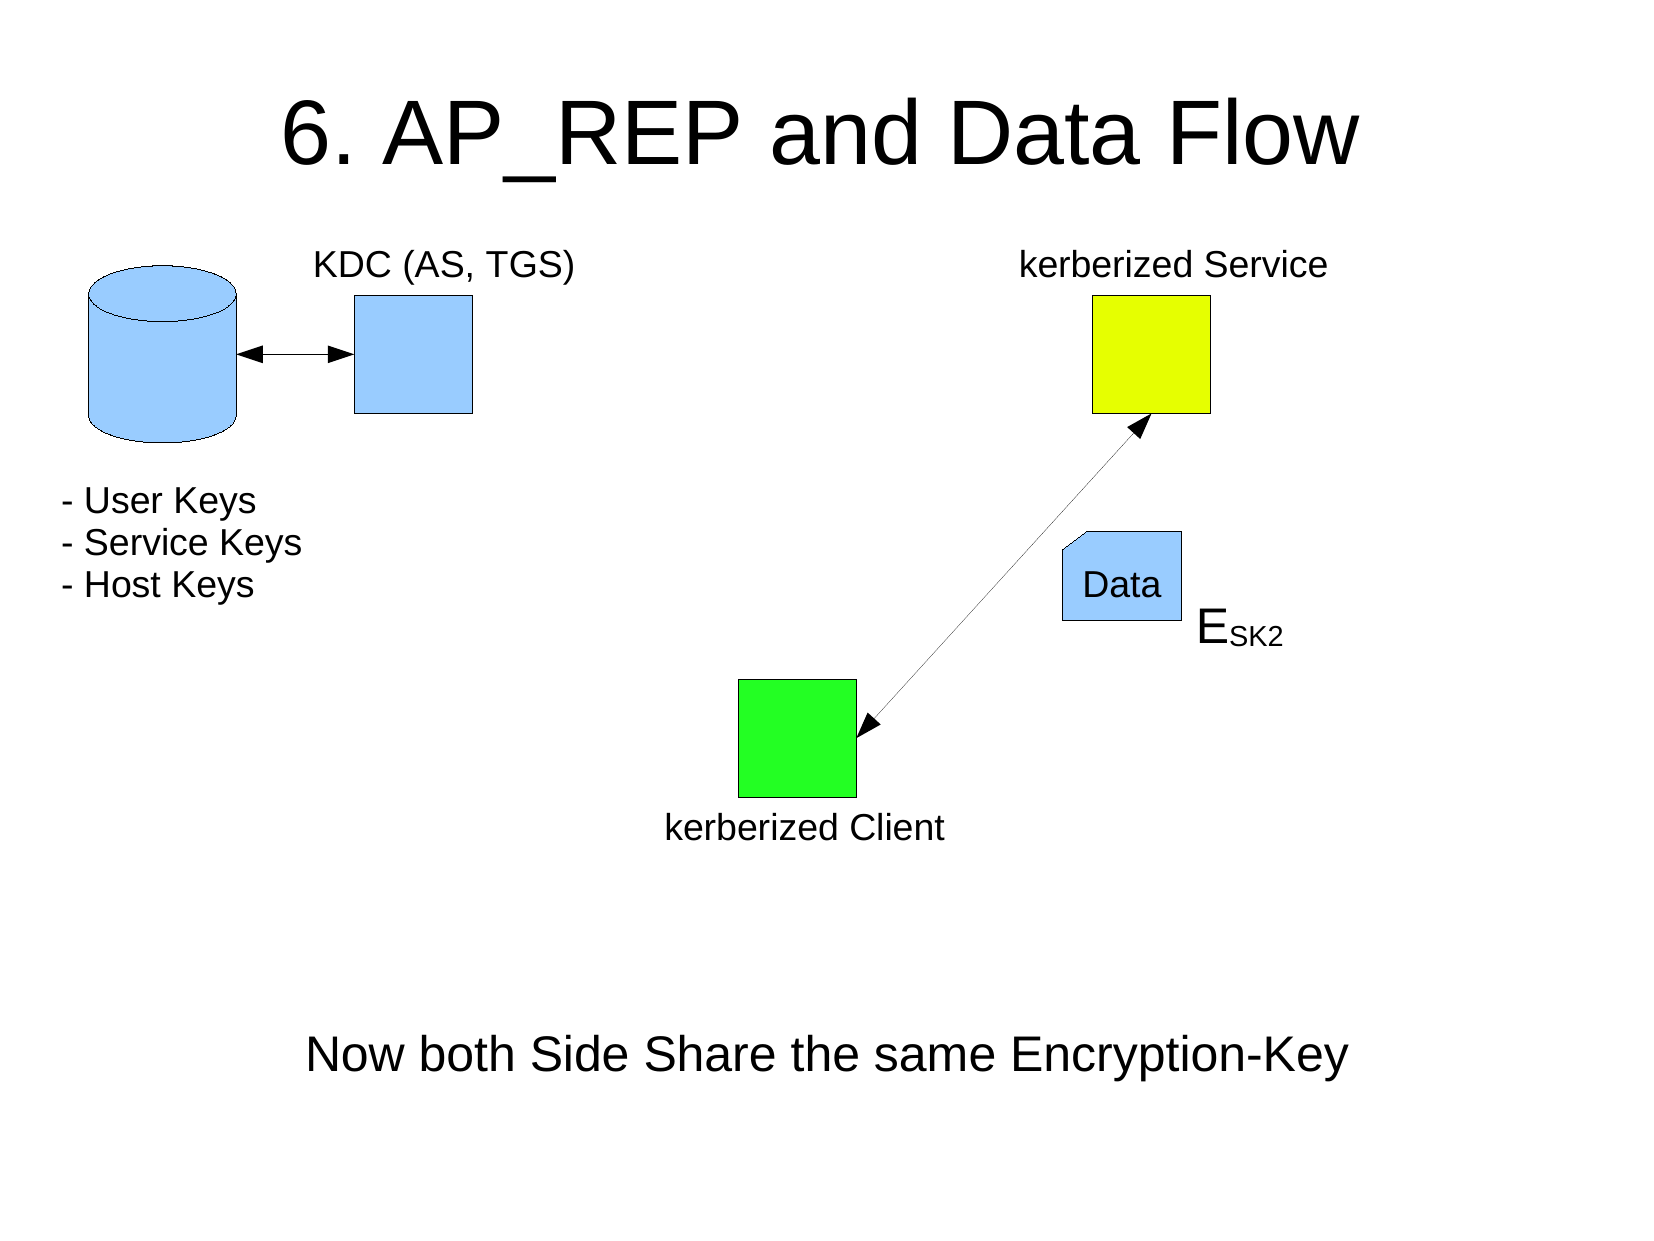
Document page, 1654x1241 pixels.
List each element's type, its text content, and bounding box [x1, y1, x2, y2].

text_box [354, 295, 473, 414]
text_box ESK2 [1181, 590, 1418, 680]
text_box [738, 679, 857, 798]
title 6. AP_REP and Data Flow [76, 29, 1565, 237]
text_box KDC (AS, TGS) [298, 236, 586, 294]
text_box [88, 265, 237, 443]
text_box - User Keys - Service Keys - Host Keys [46, 472, 314, 614]
text_box kerberized Client [649, 799, 1004, 857]
text_box Data [1062, 531, 1182, 621]
text_box kerberized Service [1003, 236, 1359, 294]
text_box [1092, 295, 1211, 414]
text_box Now both Side Share the same Encryption-Key [290, 1018, 1344, 1089]
